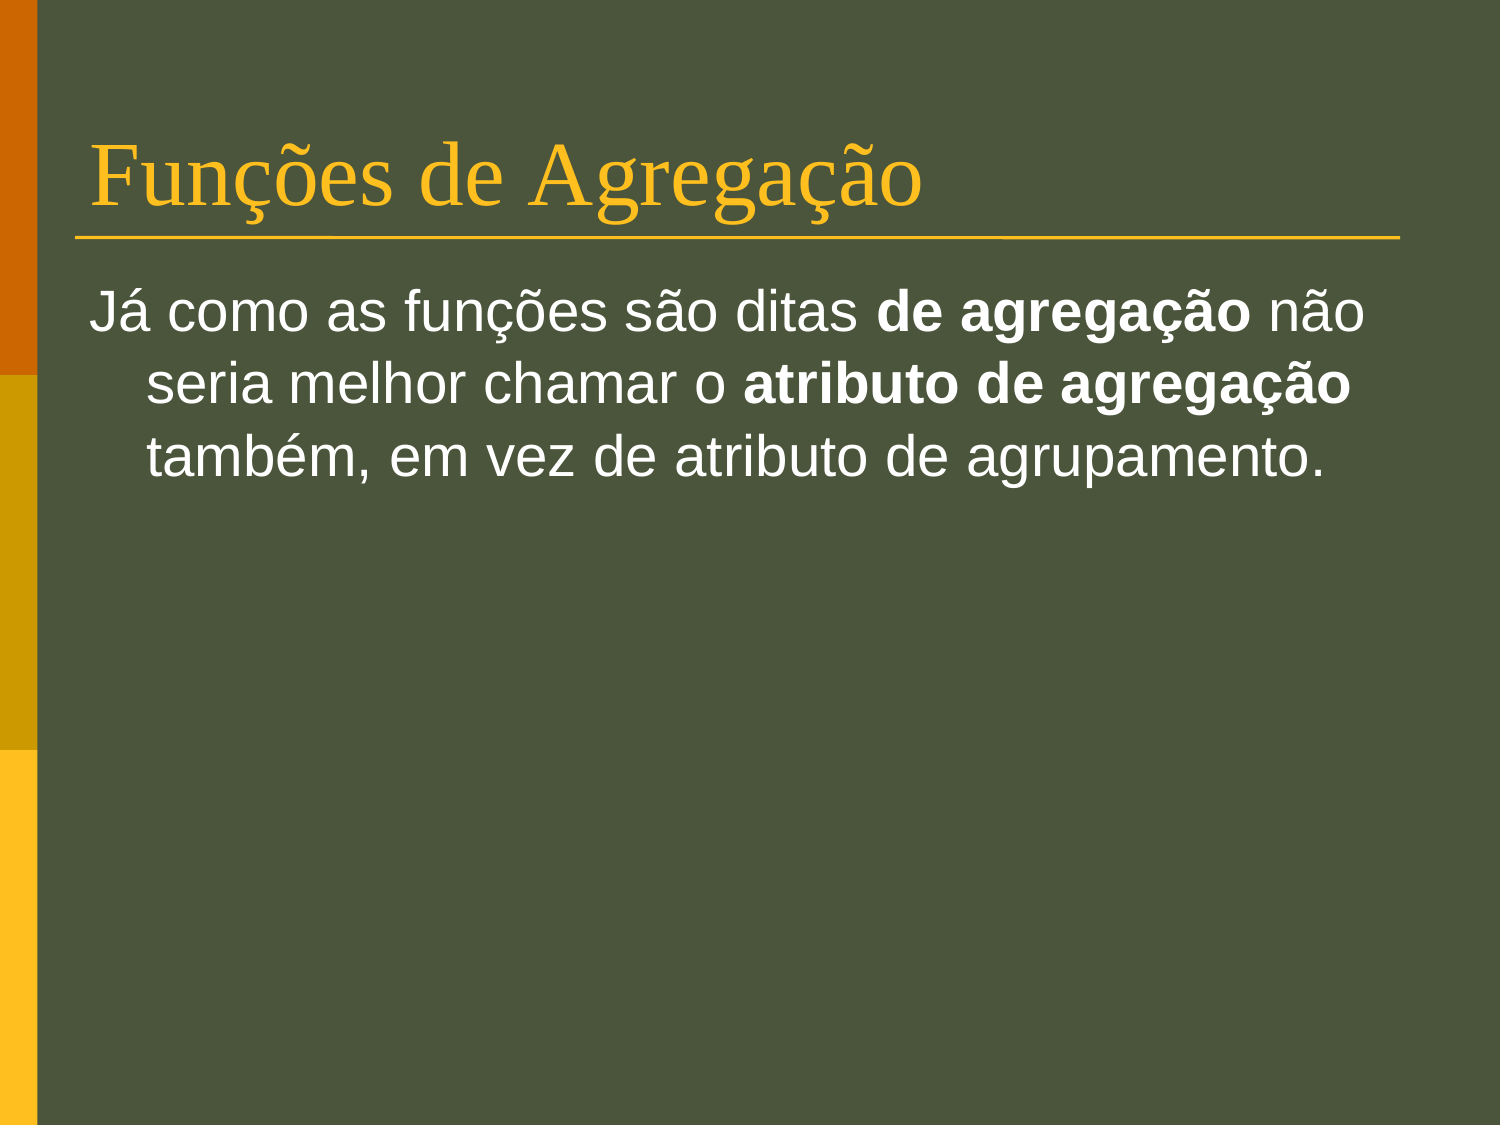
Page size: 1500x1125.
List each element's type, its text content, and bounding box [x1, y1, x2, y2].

list Já como as funções são ditas de agregação não seria melhor chamar o atributo de agregação também, em vez de atributo de agrupamento. [75, 262, 1424, 1006]
title Funções de Agregação [75, 0, 1424, 232]
